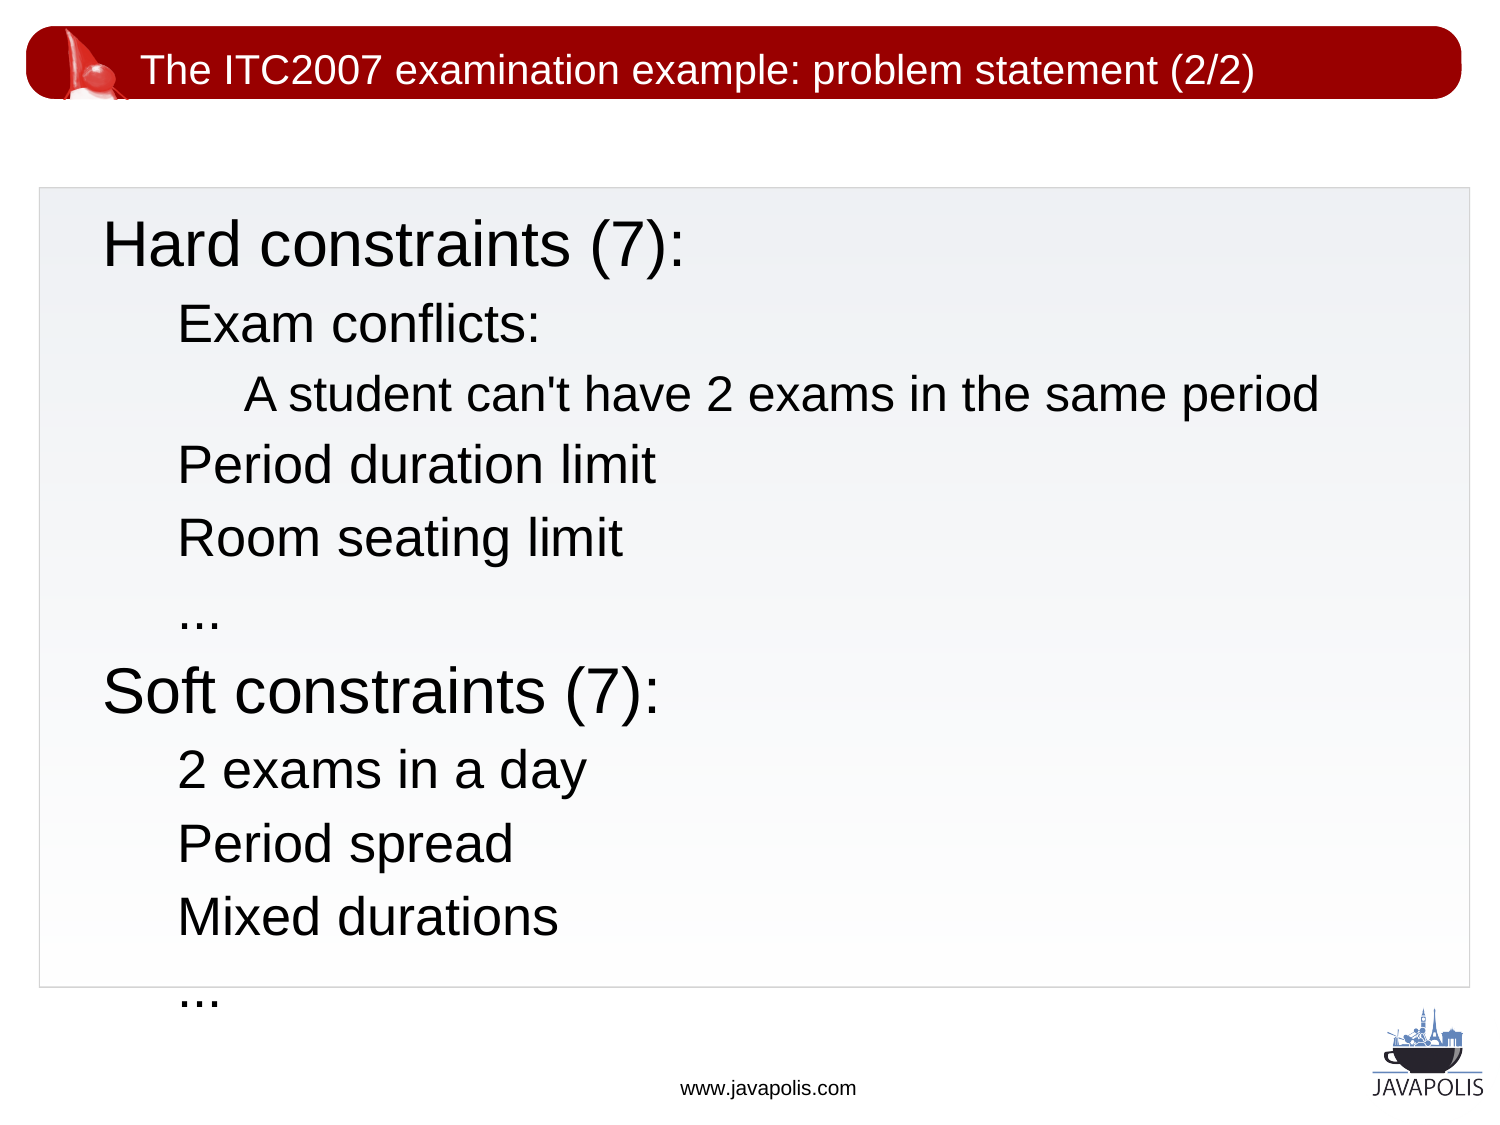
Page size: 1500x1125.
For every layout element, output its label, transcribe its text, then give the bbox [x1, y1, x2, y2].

list Hard constraints (7): Exam conflicts: A student can't have 2 exams in the same period Period duration limit Room seating limit ... Soft constraints (7): 2 exams in a day Period spread Mixed durations ... [87, 199, 1426, 1125]
picture [62, 28, 125, 100]
title The ITC2007 examination example: problem statement (2/2) [125, 0, 1450, 100]
picture [1426, 1006, 1500, 1125]
